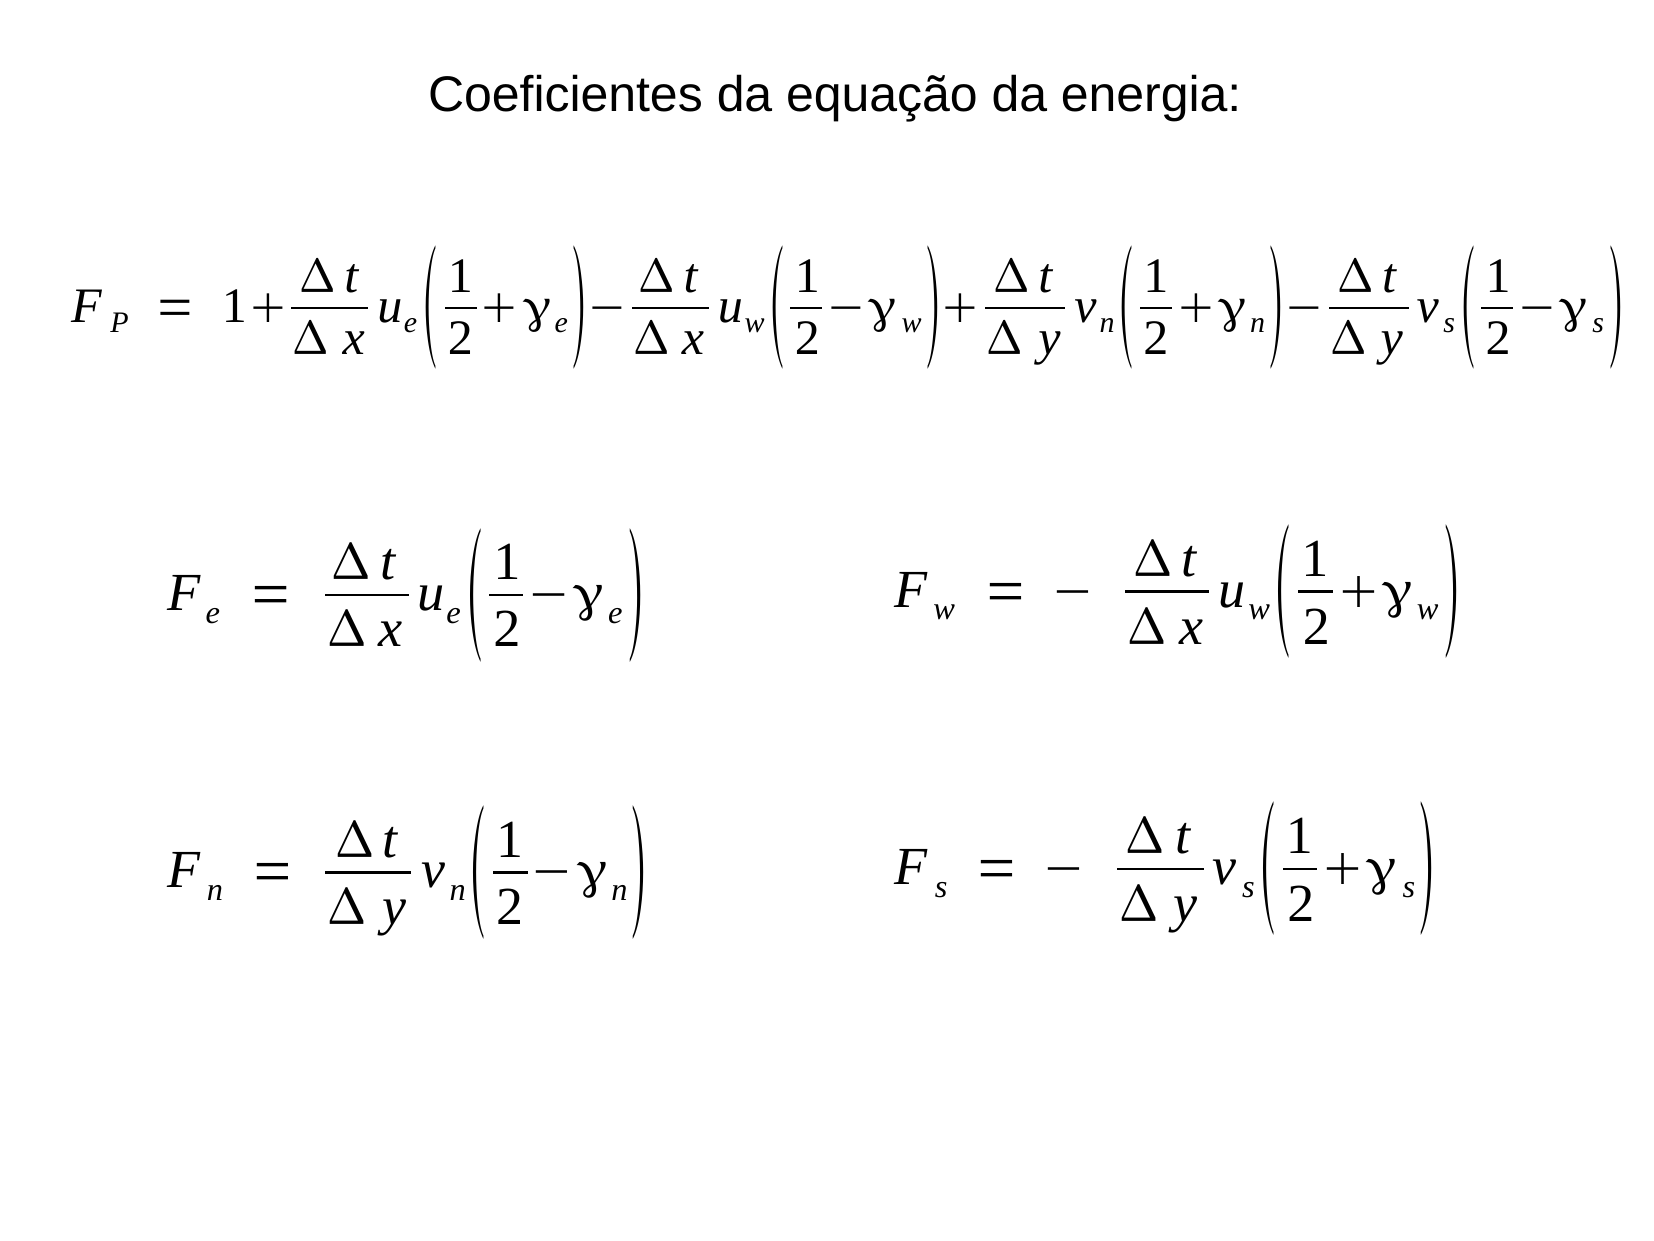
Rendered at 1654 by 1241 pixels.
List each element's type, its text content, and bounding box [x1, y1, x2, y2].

chart [156, 525, 650, 665]
text_box Coeficientes da equação da energia: [413, 59, 1241, 130]
chart [883, 522, 1467, 662]
chart [883, 799, 1443, 939]
chart [61, 242, 1630, 373]
chart [156, 803, 654, 943]
